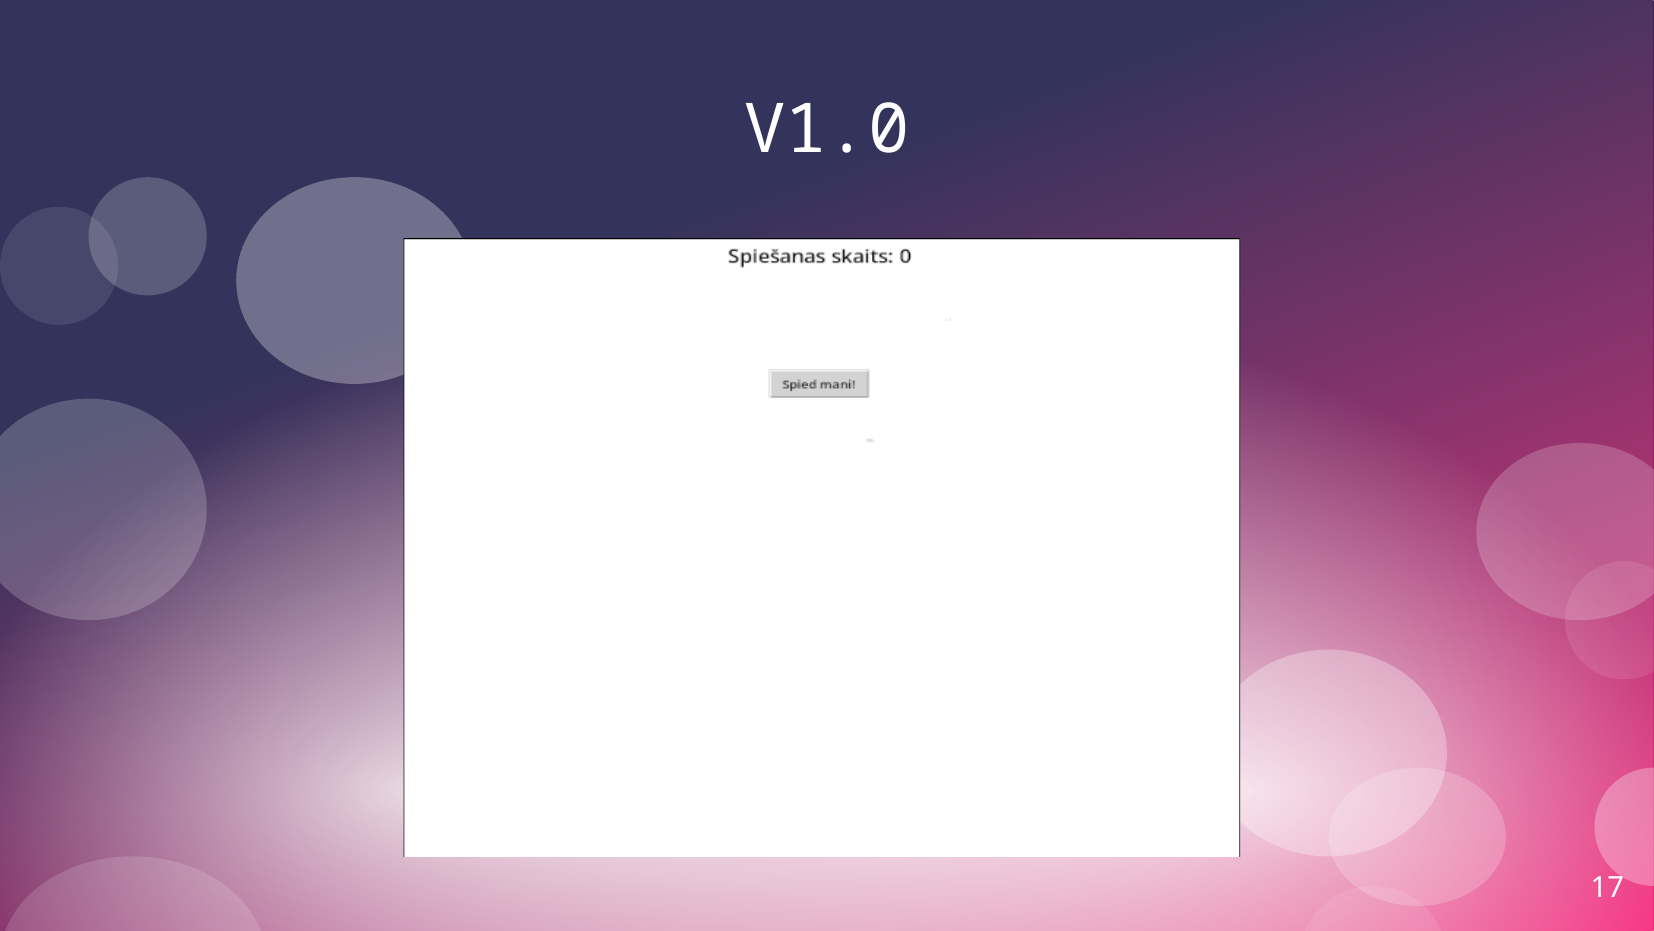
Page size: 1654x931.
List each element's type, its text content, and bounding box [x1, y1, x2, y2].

title V1.0 [88, 44, 1565, 207]
picture [403, 238, 1241, 857]
